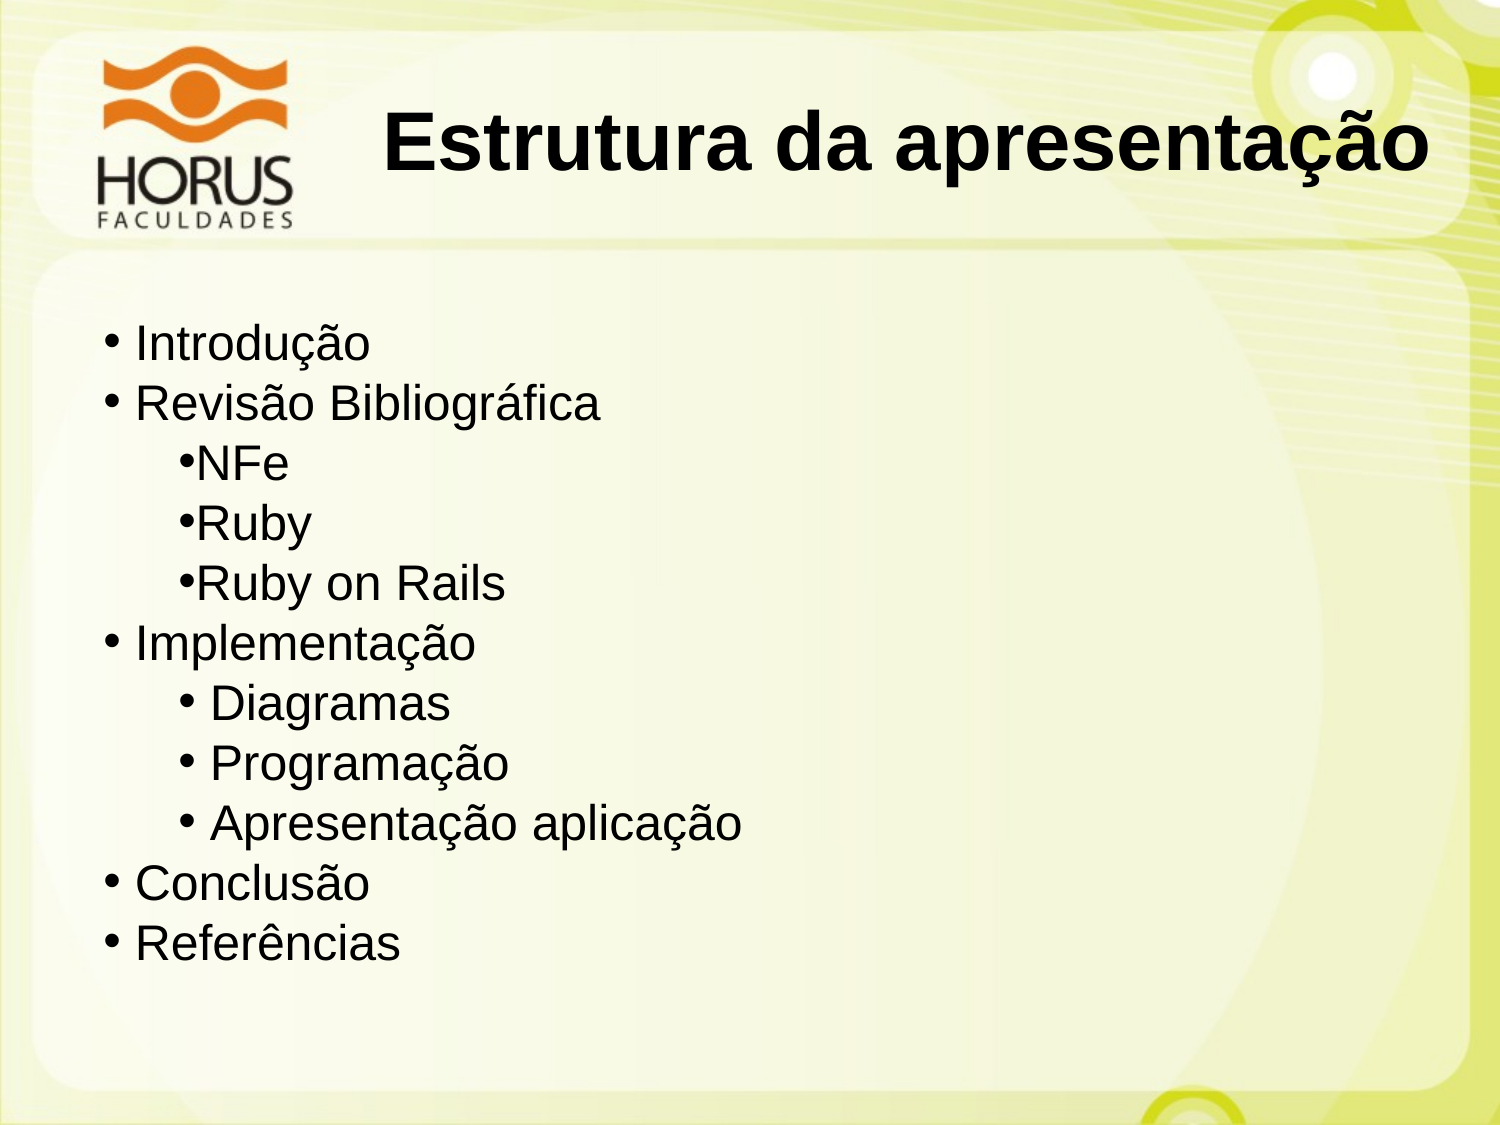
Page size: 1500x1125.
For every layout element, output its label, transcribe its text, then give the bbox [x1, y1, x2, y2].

title Estrutura da apresentação [64, 42, 1447, 232]
picture [0, 0, 1500, 1125]
text_box Introdução Revisão Bibliográfica NFe Ruby Ruby on Rails Implementação Diagramas Programação Apresentação aplicação Conclusão Referências [88, 302, 1412, 1047]
